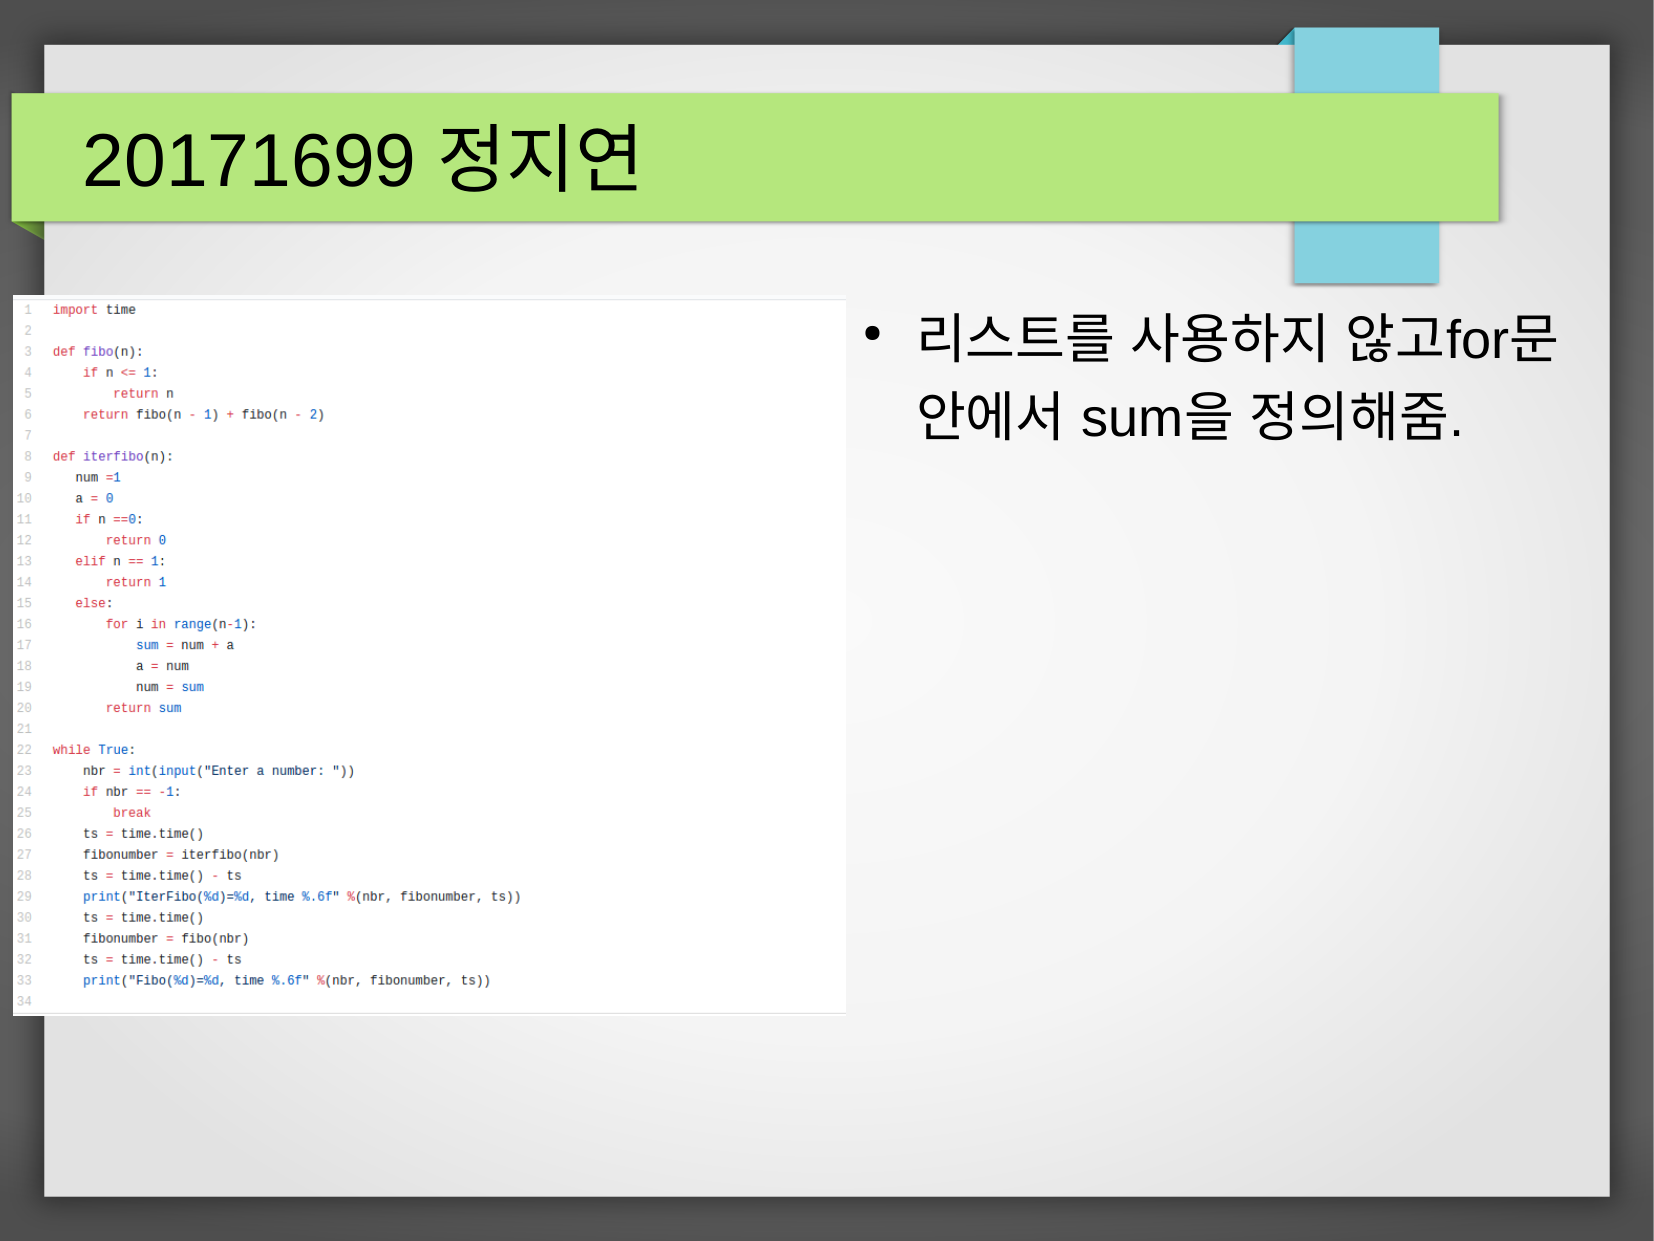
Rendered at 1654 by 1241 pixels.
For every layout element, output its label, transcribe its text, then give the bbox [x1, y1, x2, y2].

title 20171699 정지연 [82, 94, 1264, 213]
picture [0, 0, 1654, 1241]
list 리스트를 사용하지 않고for문 안에서 sum을 정의해줌. [845, 295, 1572, 1015]
